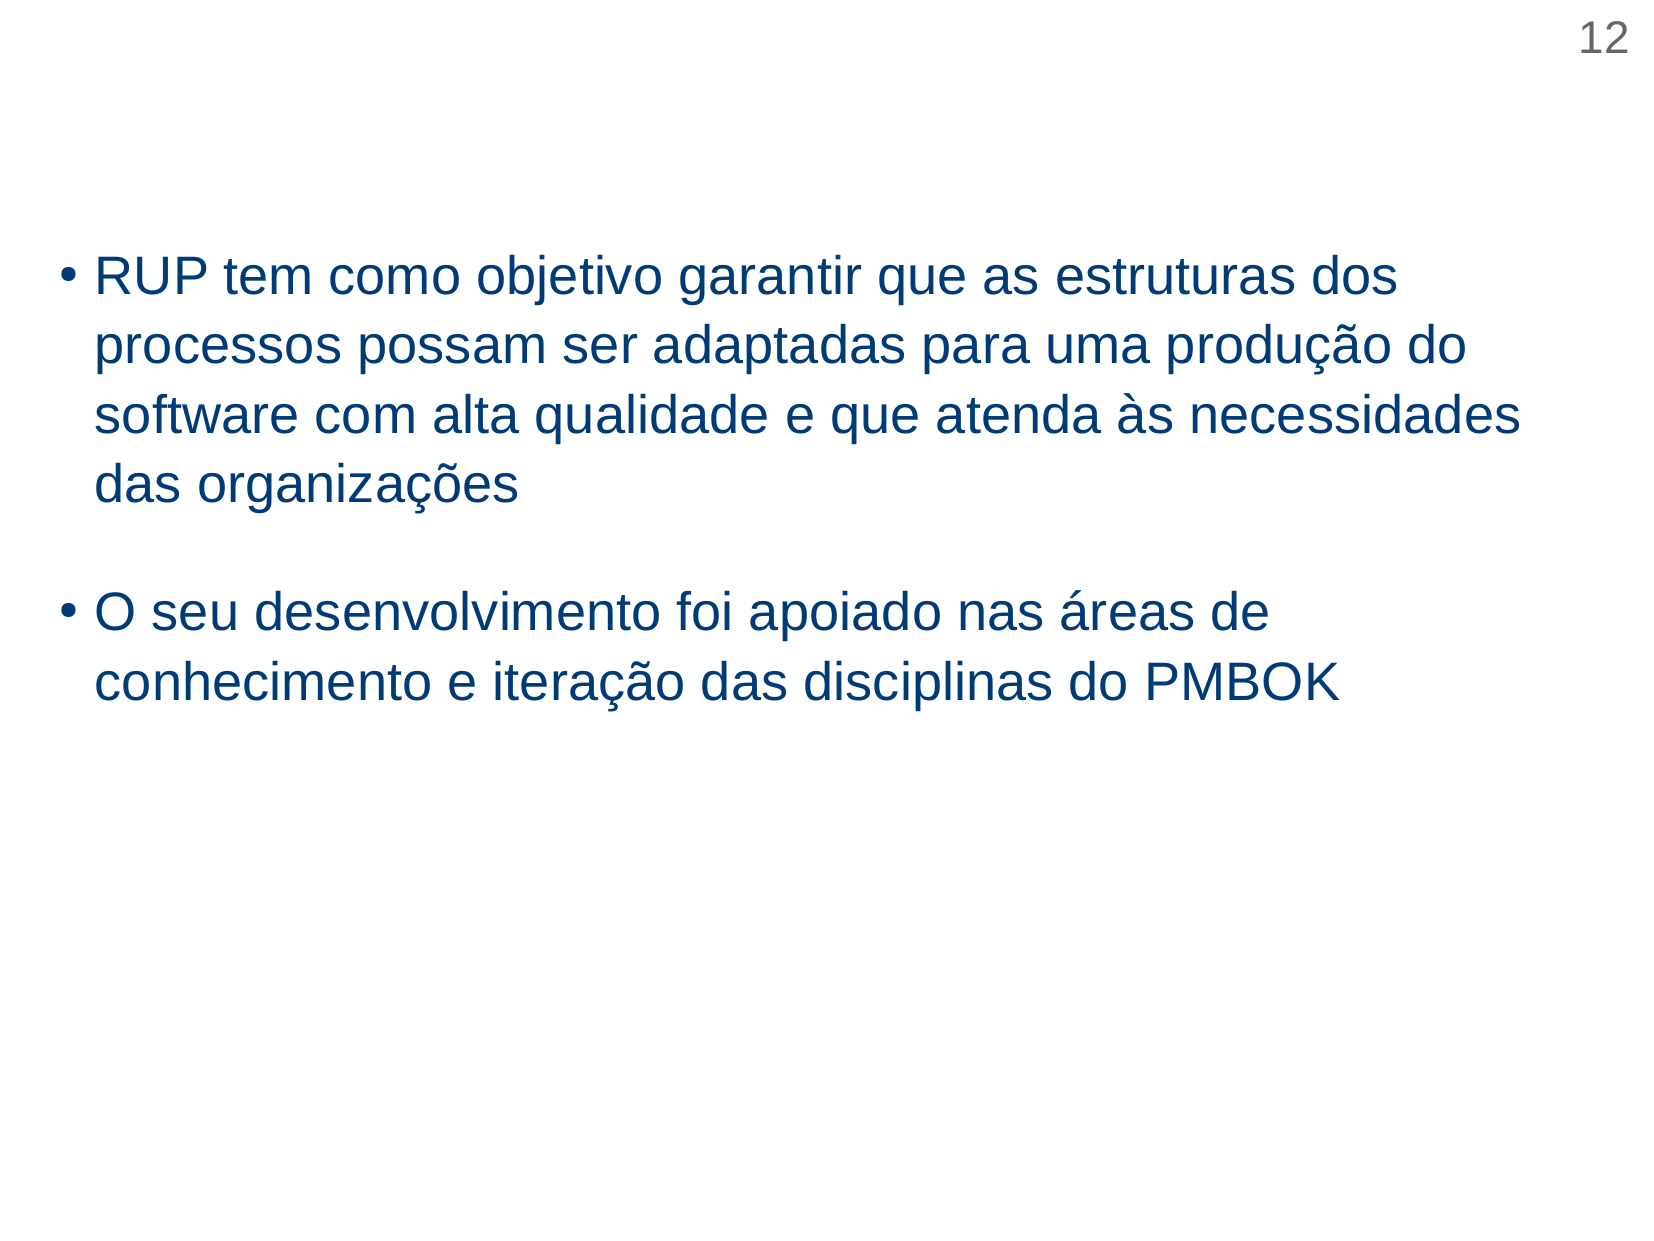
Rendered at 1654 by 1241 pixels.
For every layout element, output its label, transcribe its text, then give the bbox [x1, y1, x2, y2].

list RUP tem como objetivo garantir que as estruturas dos processos possam ser adaptadas para uma produção do software com alta qualidade e que atenda às necessidades das organizações O seu desenvolvimento foi apoiado nas áreas de conhecimento e iteração das disciplinas do PMBOK [59, 236, 1595, 1211]
